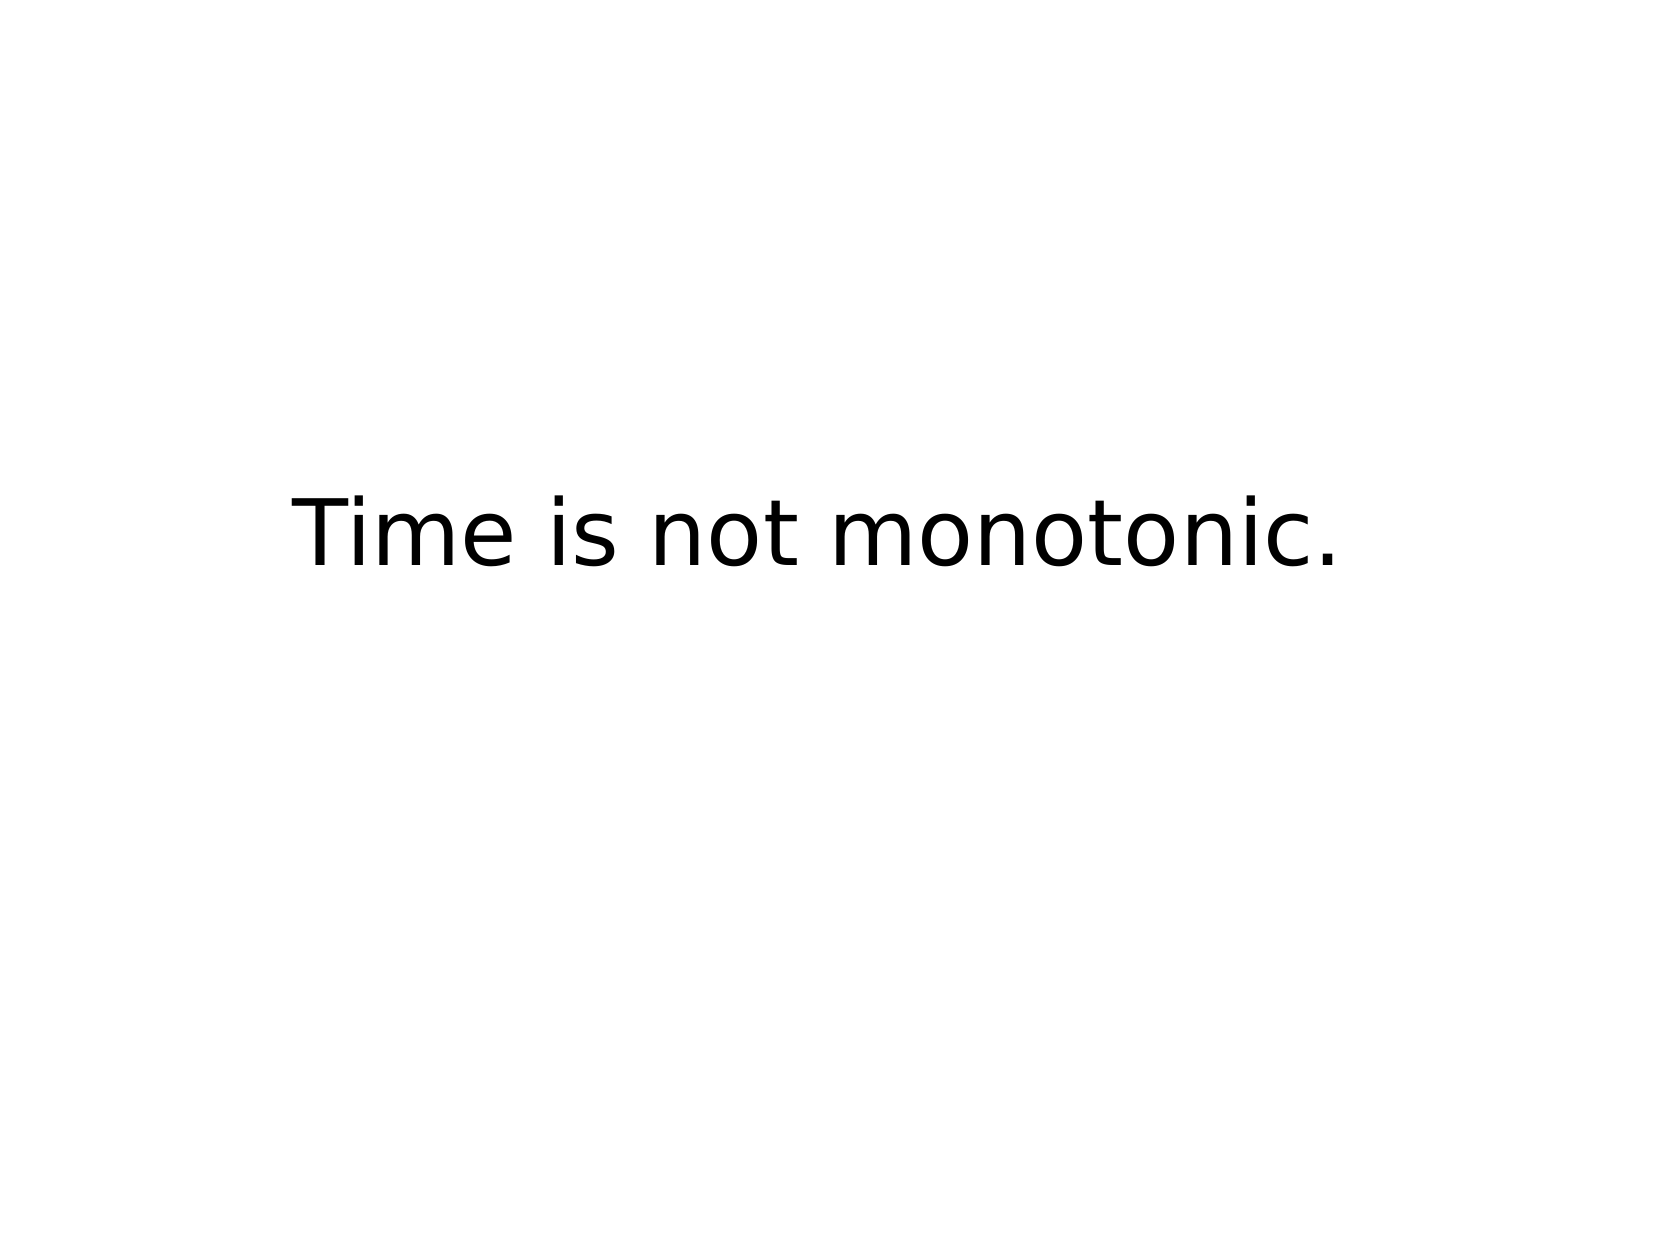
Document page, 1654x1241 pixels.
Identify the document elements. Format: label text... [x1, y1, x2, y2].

title Time is not monotonic. [75, 430, 1563, 638]
